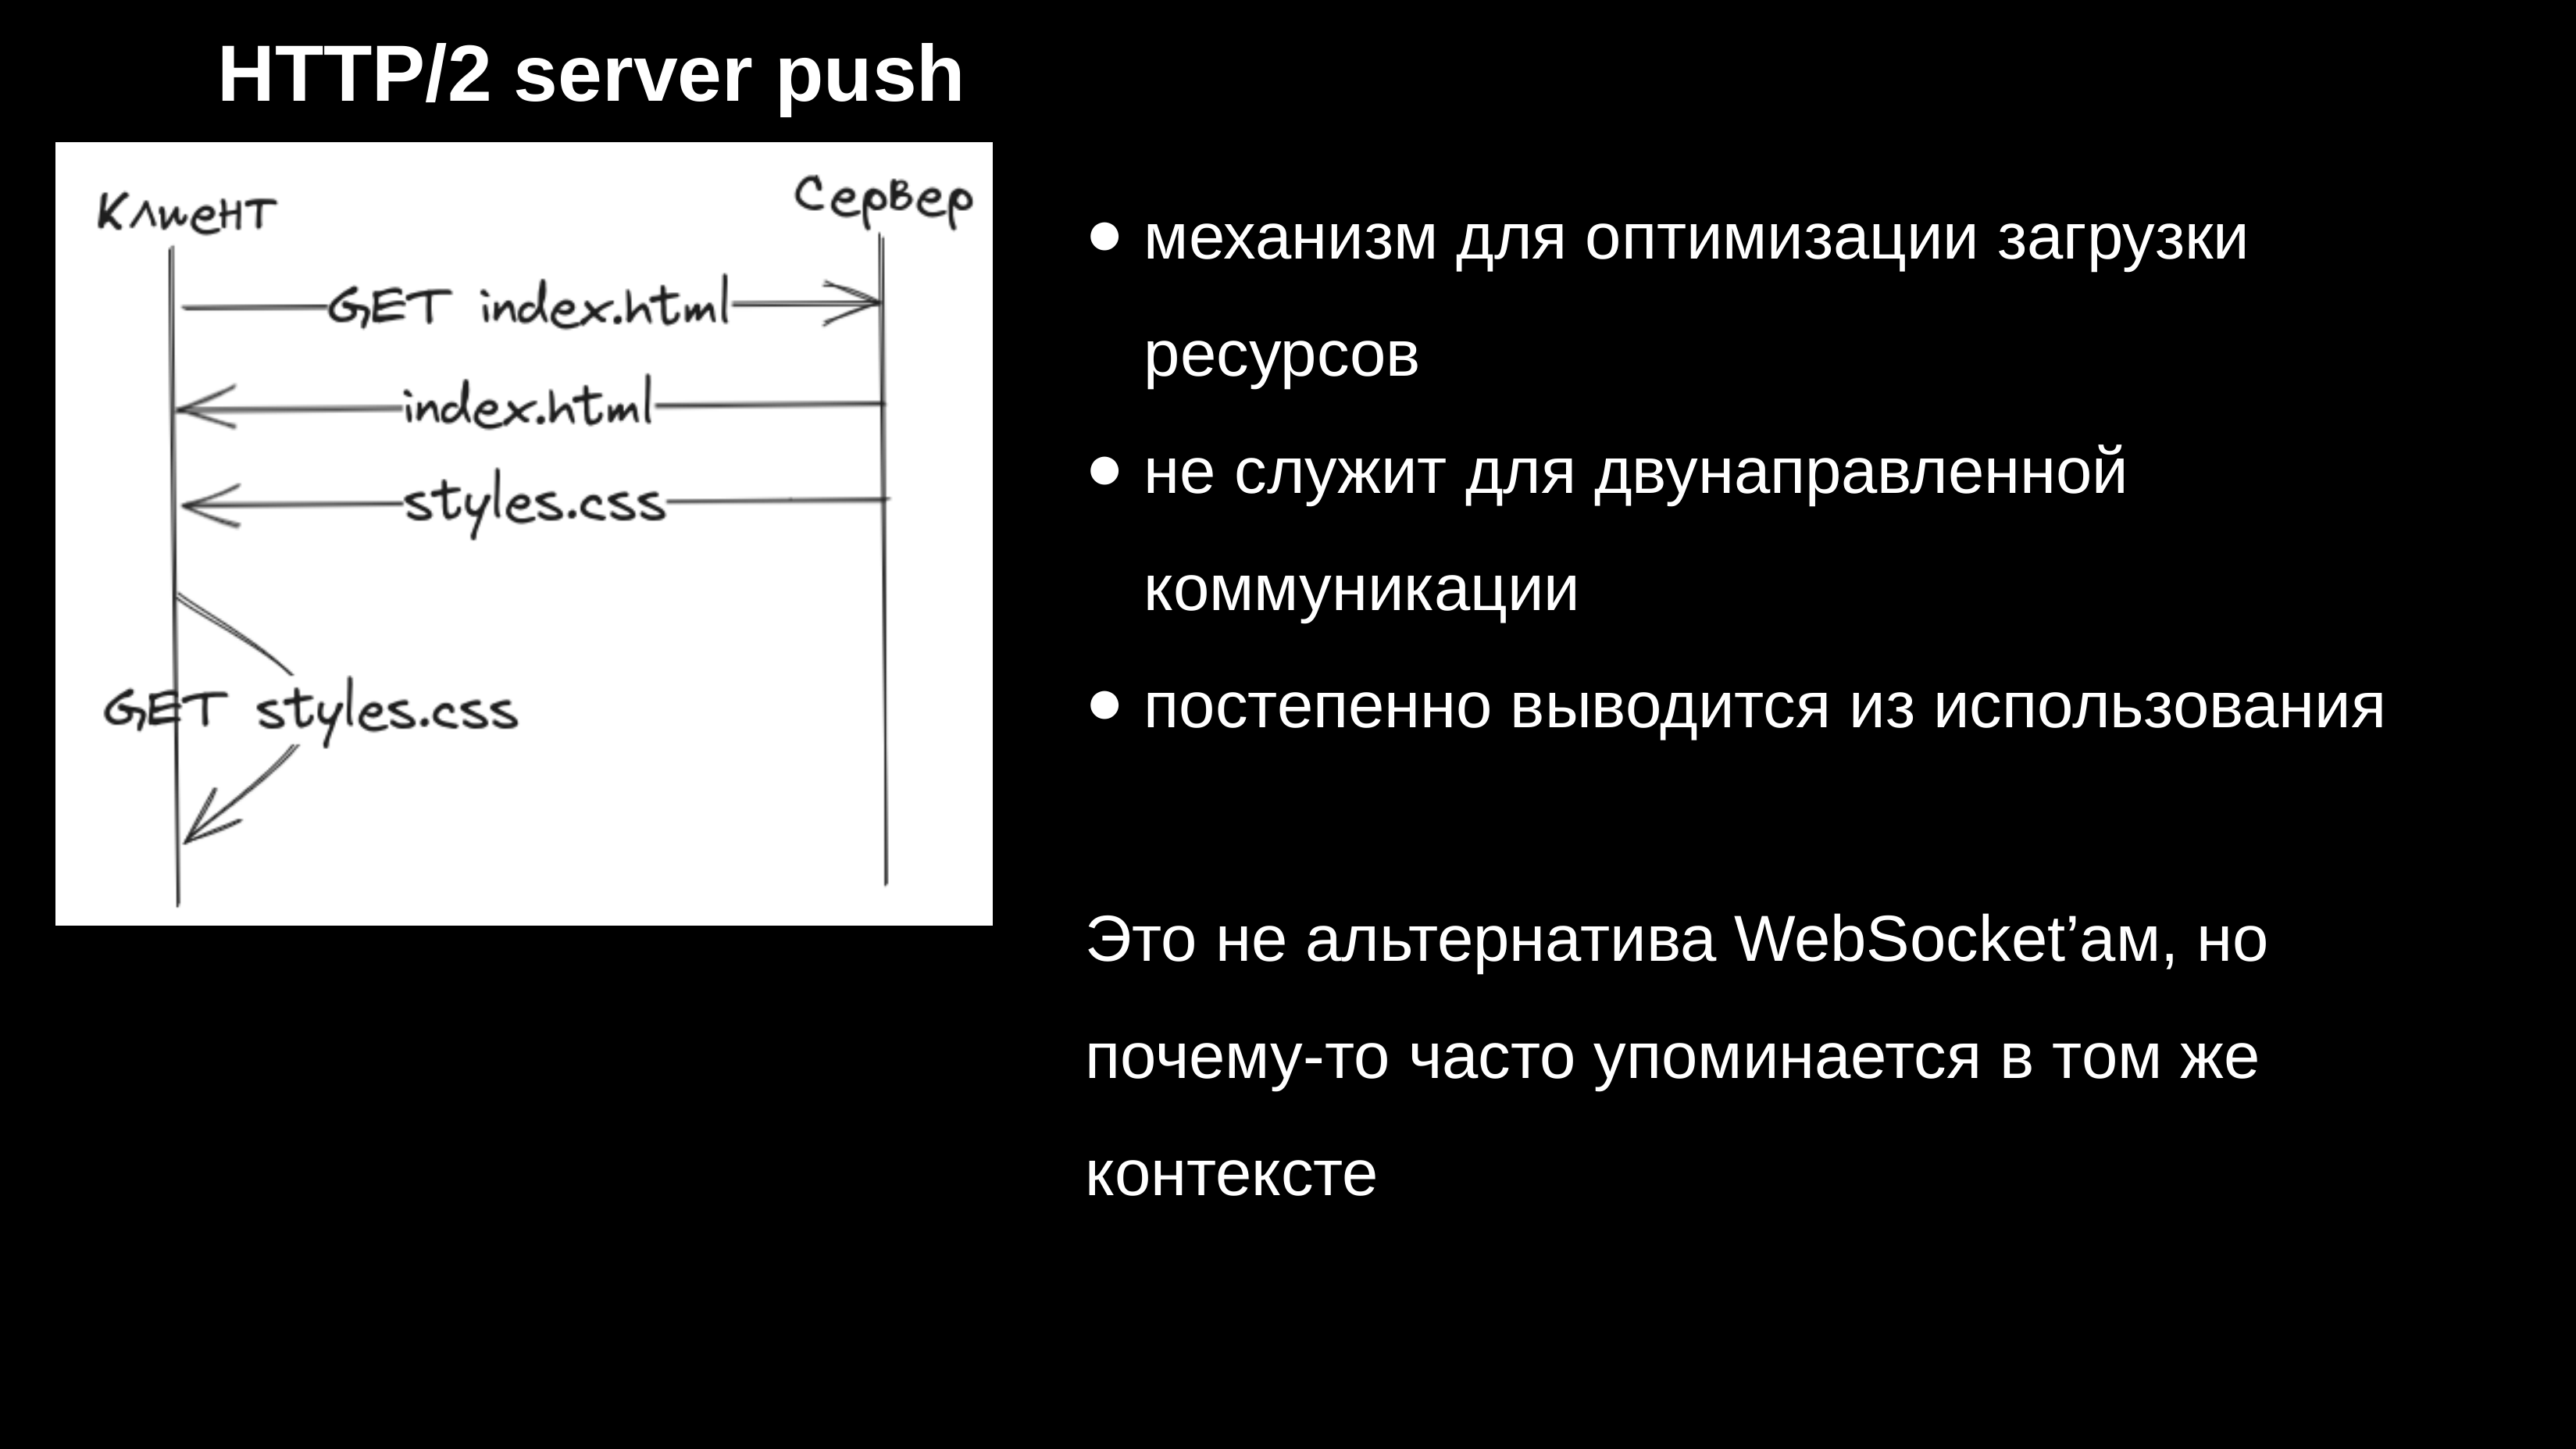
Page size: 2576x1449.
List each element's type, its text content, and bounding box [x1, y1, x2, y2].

title HTTP/2 server push [217, 21, 2349, 120]
picture [55, 142, 993, 926]
text_box механизм для оптимизации загрузки ресурсов не служит для двунаправленной коммуникации постепенно выводится из использования Это не альтернатива WebSocket’ам, но почему-то часто упоминается в том же контексте [1074, 142, 2471, 1221]
